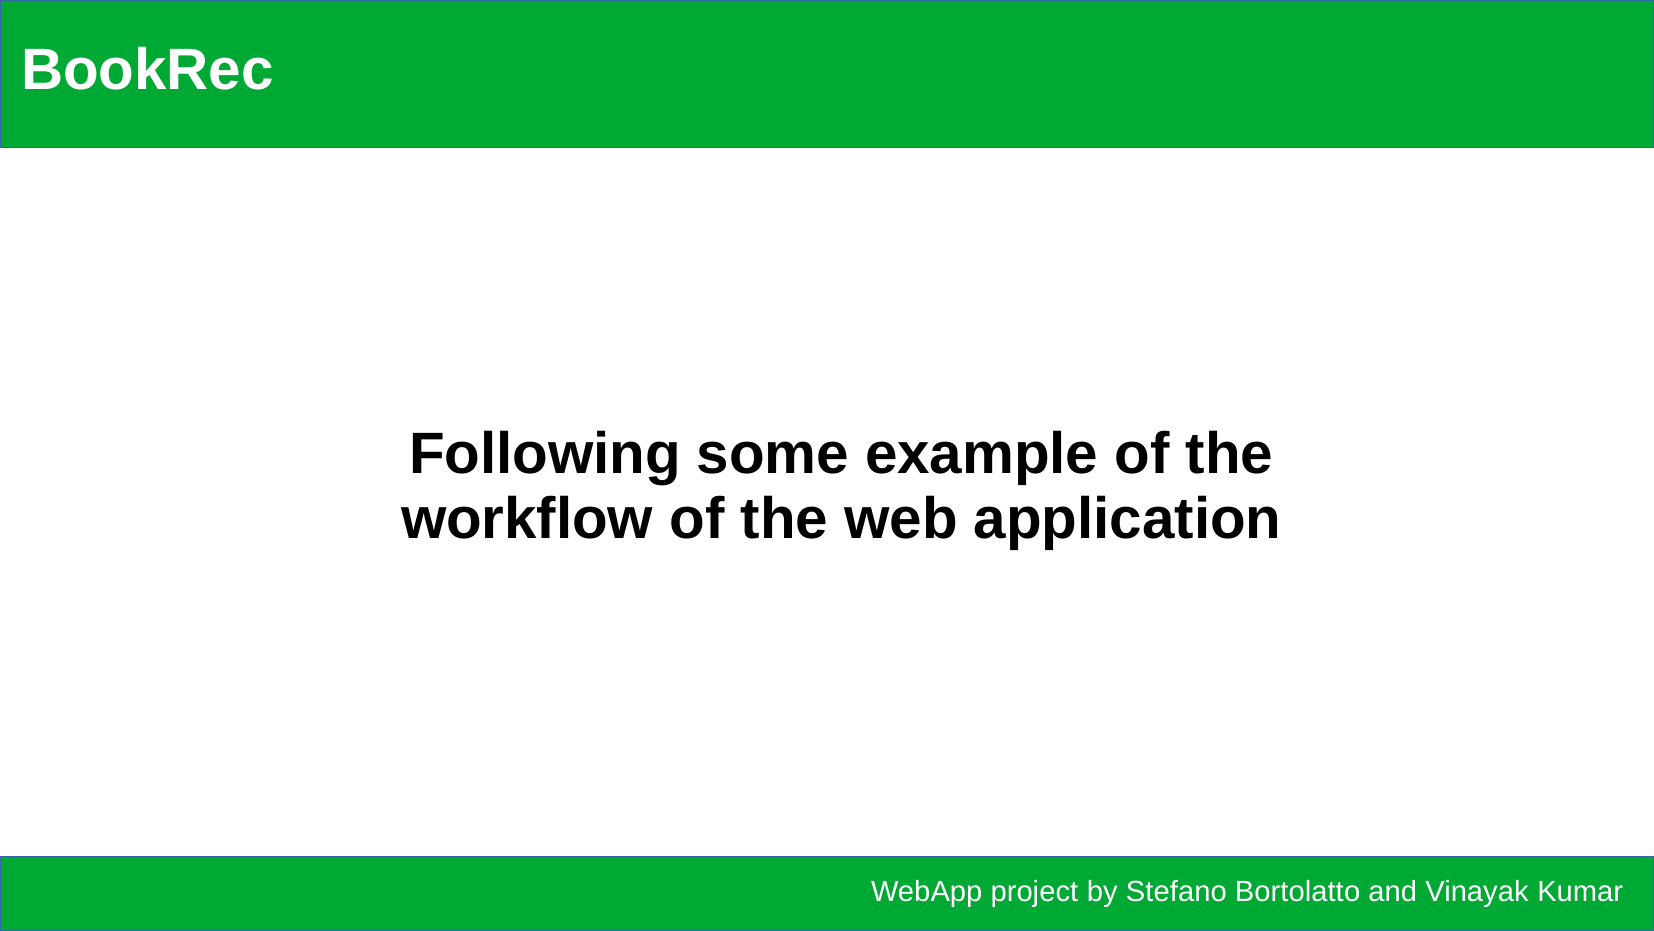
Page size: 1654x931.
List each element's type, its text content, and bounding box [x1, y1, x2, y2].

text_box [0, 856, 1654, 931]
text_box Following some example of the workflow of the web application [354, 413, 1329, 624]
text_box [0, 0, 1654, 148]
text_box WebApp project by Stefano Bortolatto and Vinayak Kumar [856, 867, 1654, 916]
text_box BookRec [0, 29, 296, 119]
